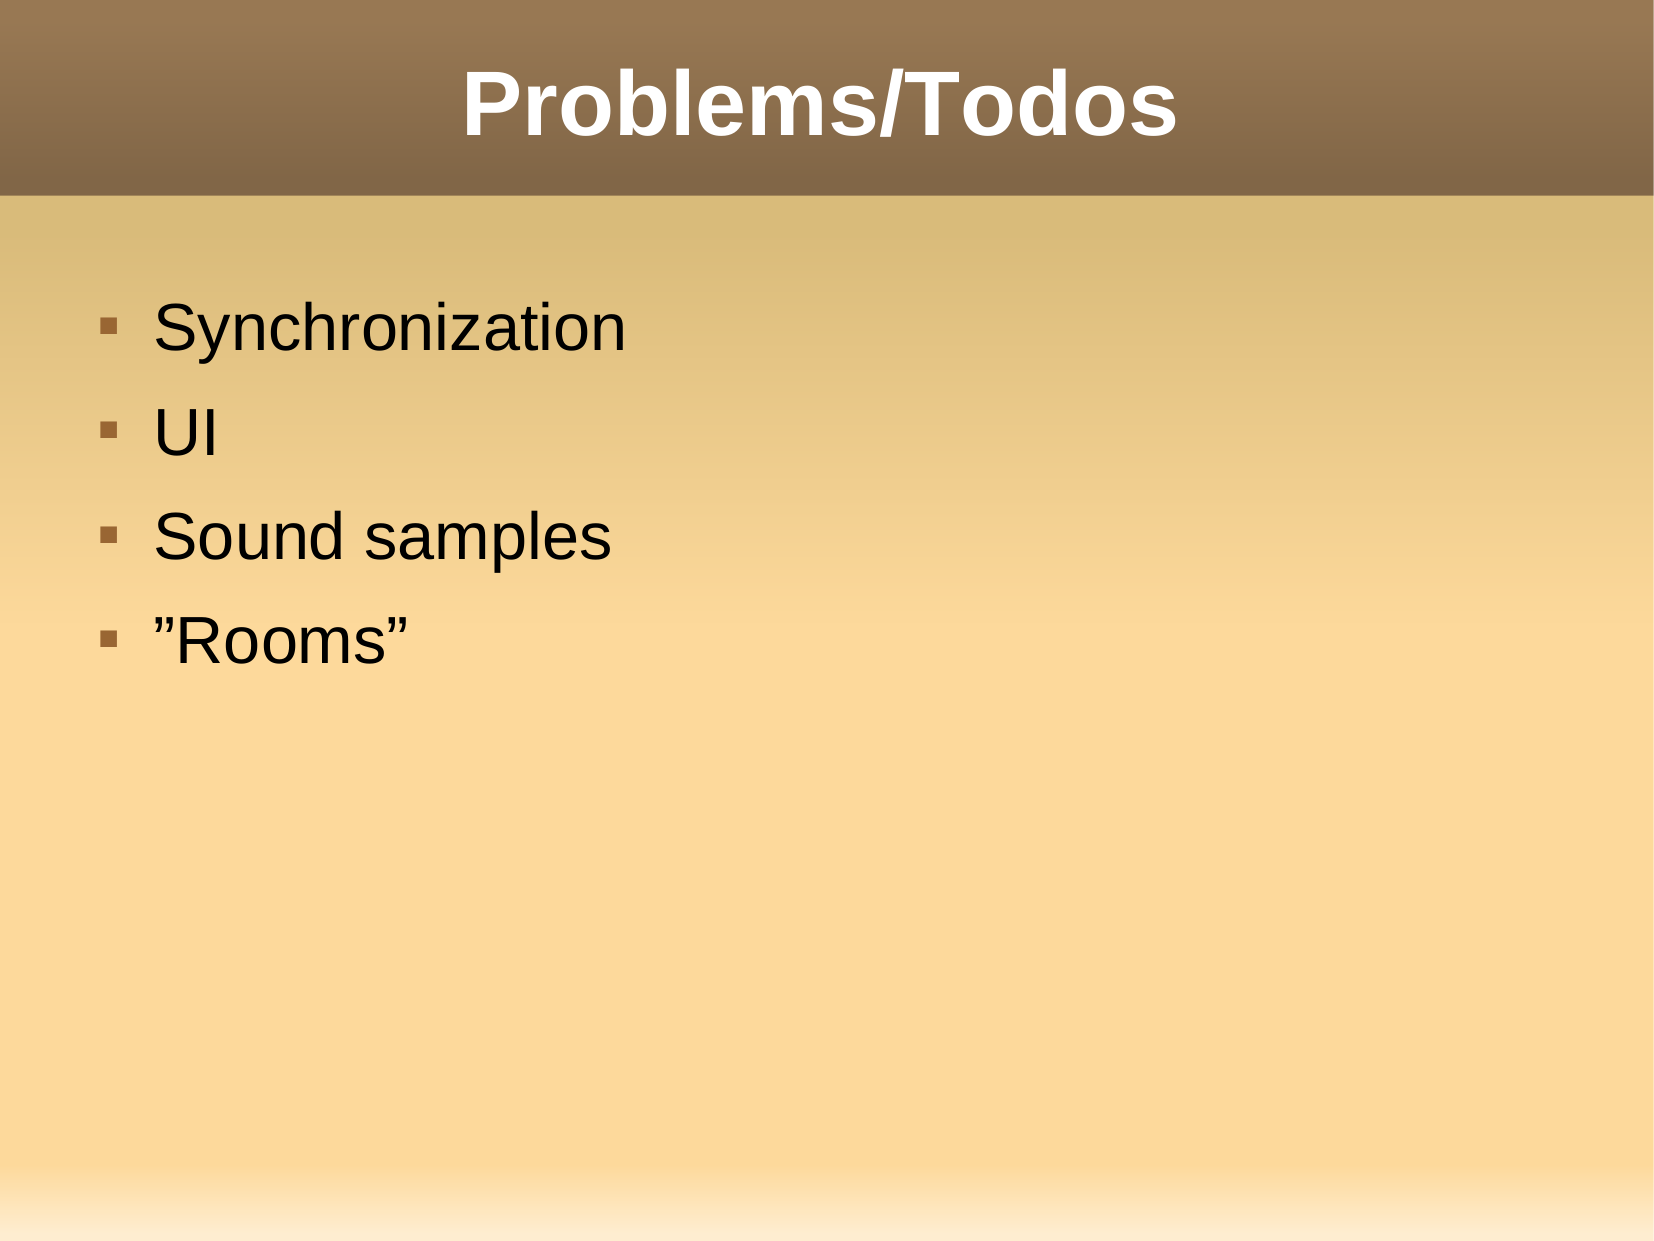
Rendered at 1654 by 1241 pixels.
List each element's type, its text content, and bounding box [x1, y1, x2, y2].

list Synchronization UI Sound samples ”Rooms” [82, 290, 1571, 1109]
picture [0, 0, 1654, 1241]
title Problems/Todos [76, 0, 1565, 208]
